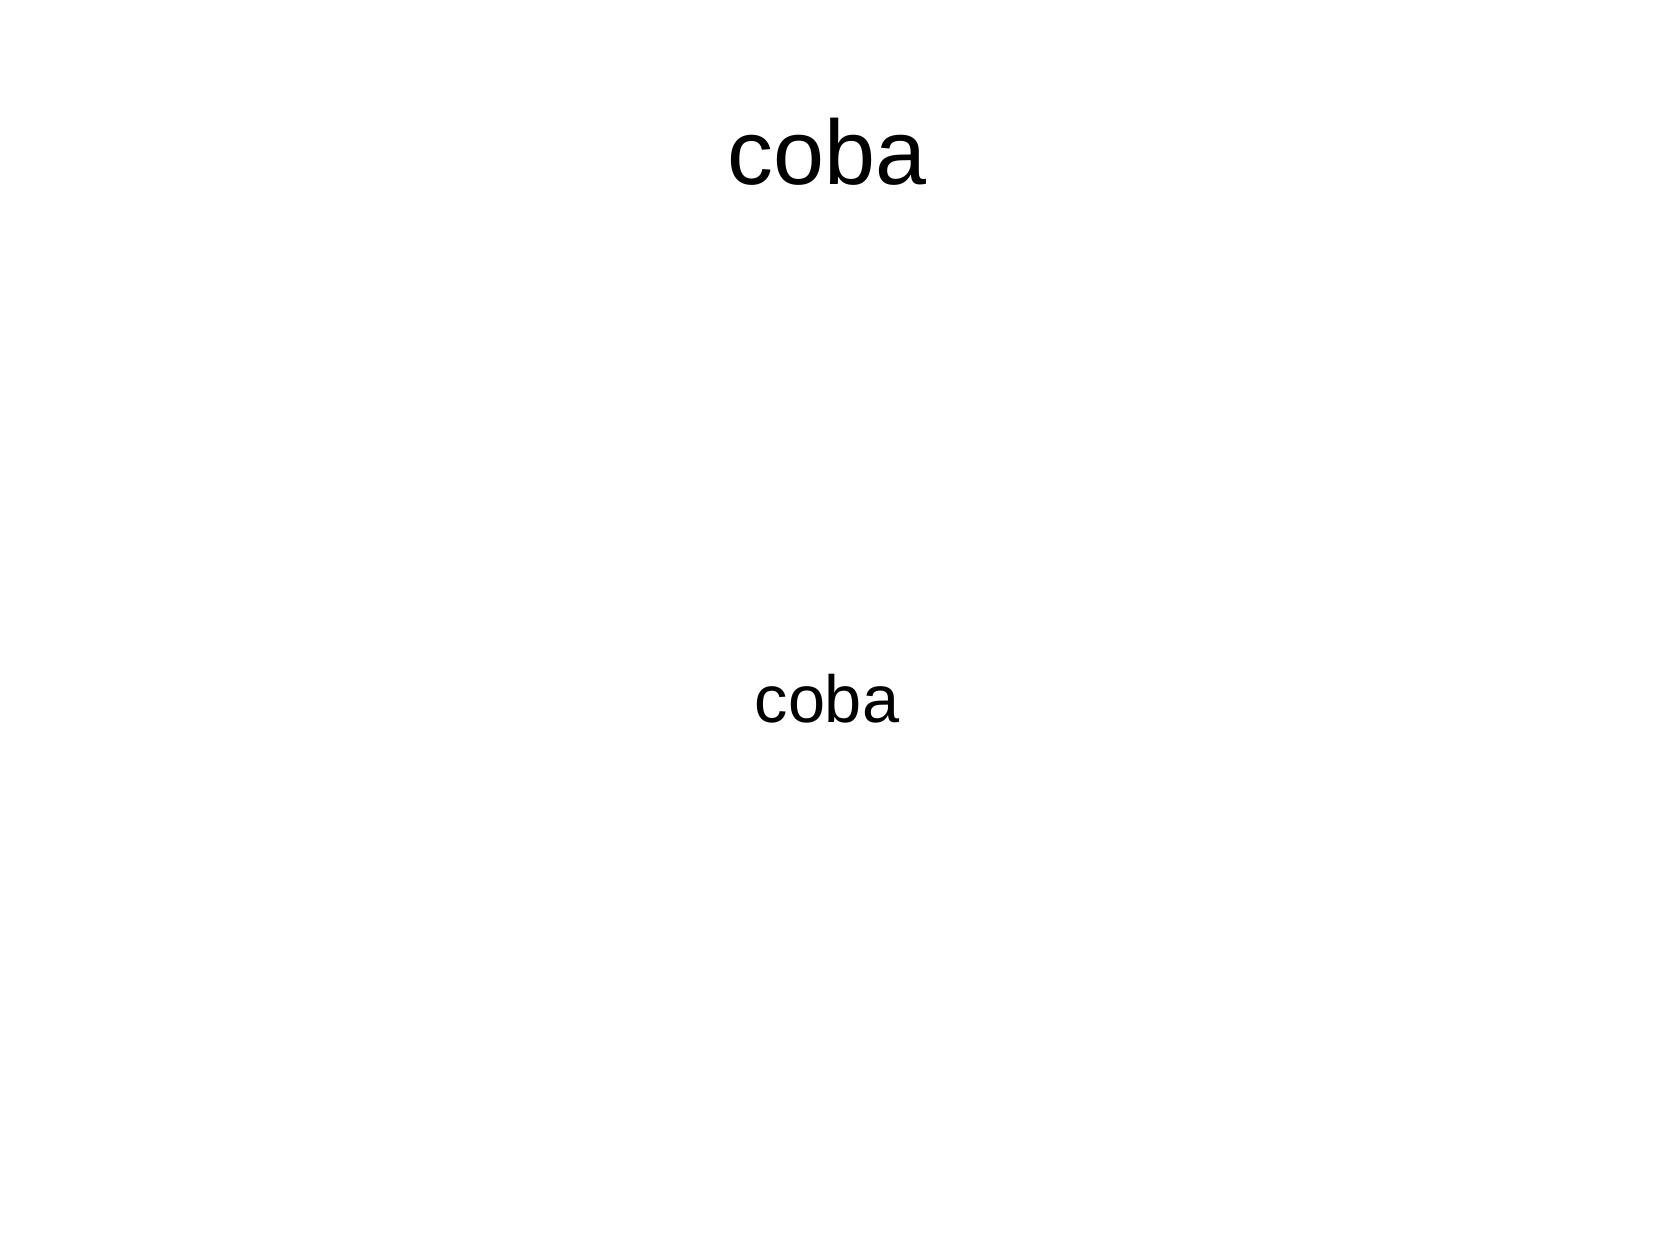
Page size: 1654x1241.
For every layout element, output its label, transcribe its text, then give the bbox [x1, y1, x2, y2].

title coba [82, 49, 1571, 257]
subtitle coba [82, 290, 1571, 1109]
